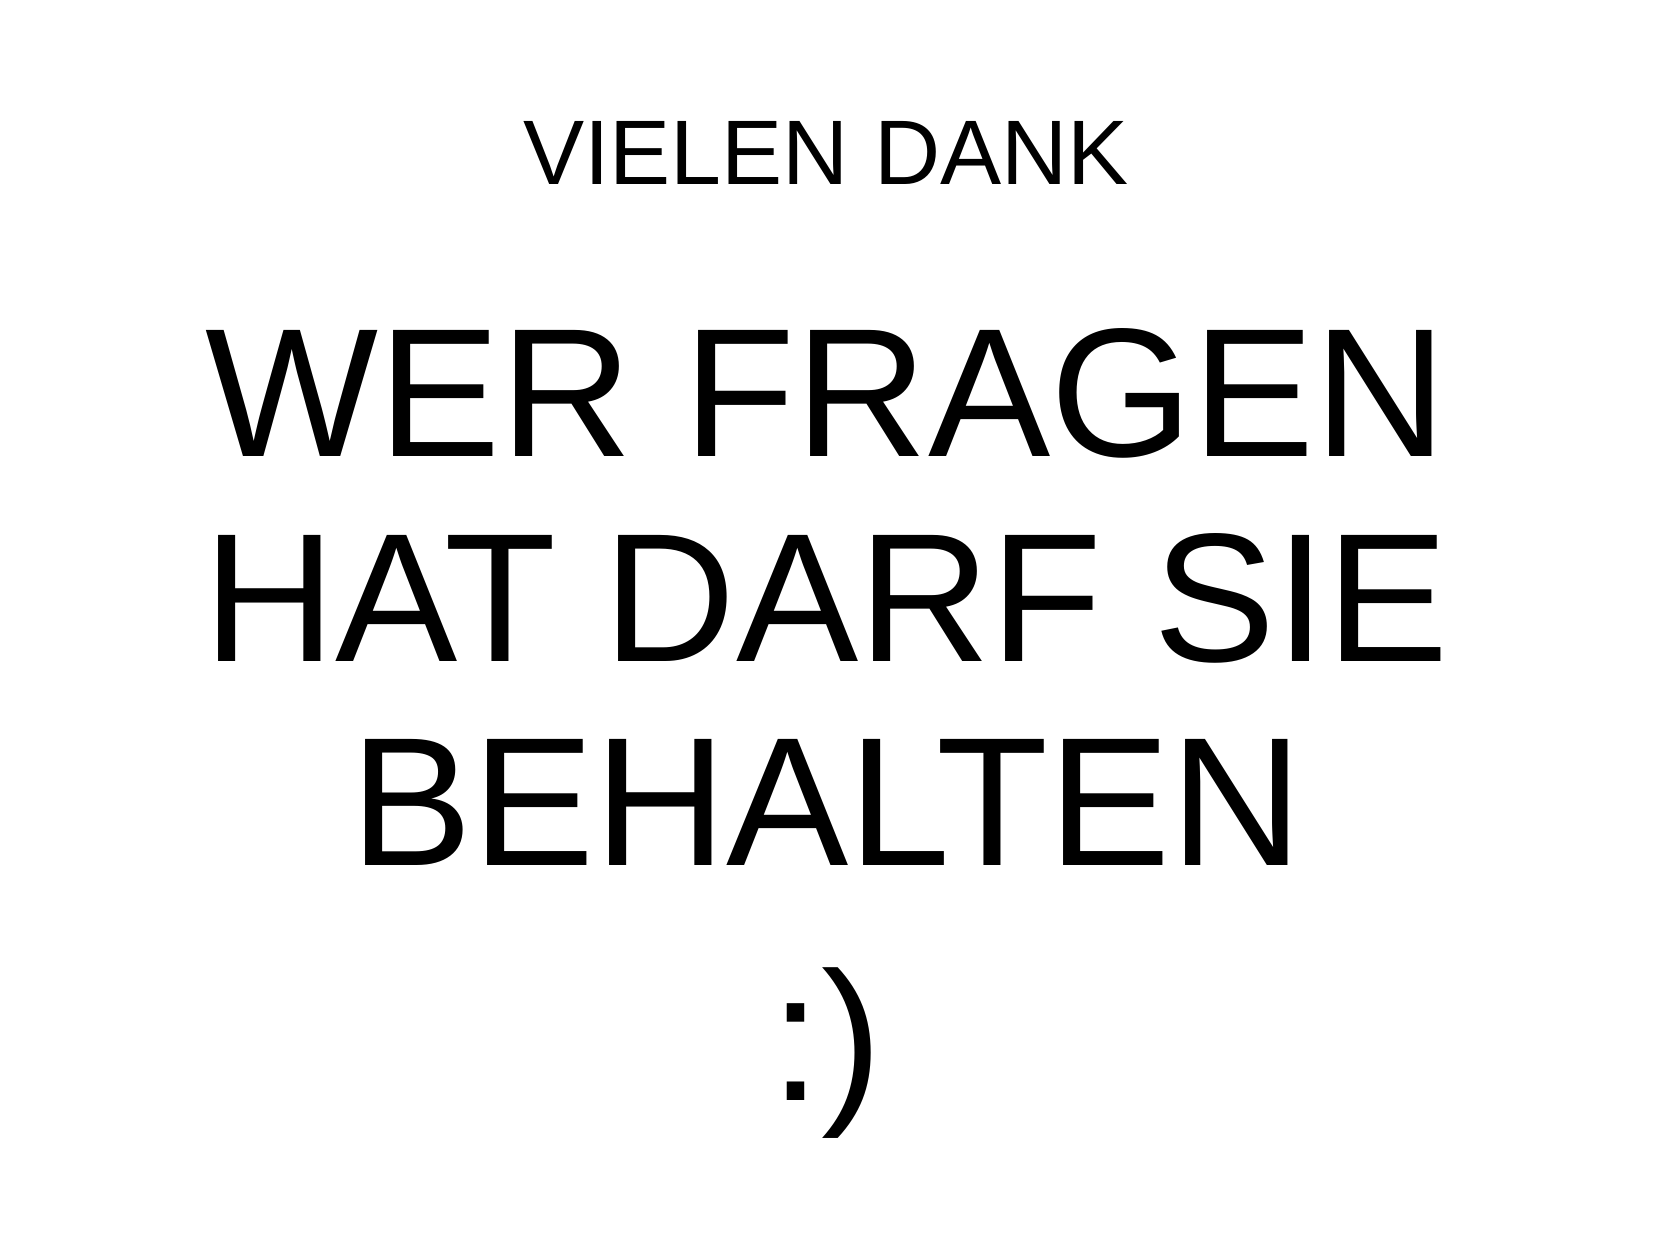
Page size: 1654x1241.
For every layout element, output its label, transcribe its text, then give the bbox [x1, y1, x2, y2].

title VIELEN DANK [82, 49, 1571, 257]
list WER FRAGEN HAT DARF SIE BEHALTEN :) [82, 290, 1571, 1139]
